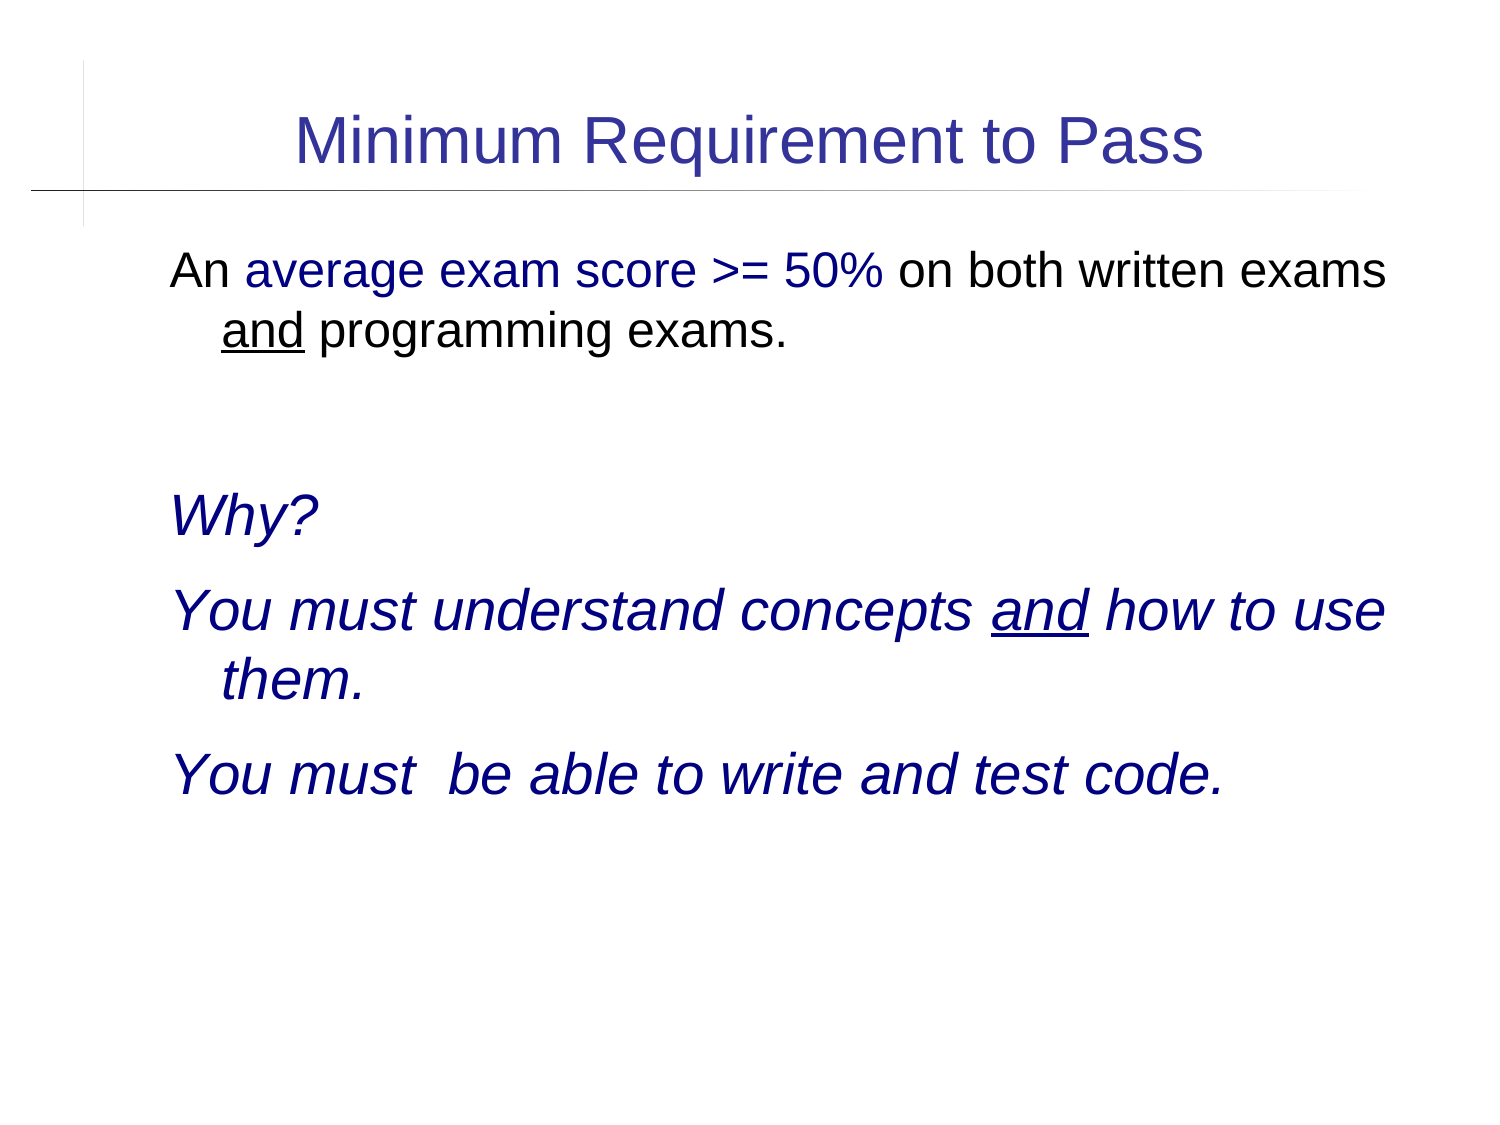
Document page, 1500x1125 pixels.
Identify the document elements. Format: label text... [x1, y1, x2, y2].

list An average exam score >= 50% on both written exams and programming exams. Why? You must understand concepts and how to use them. You must be able to write and test code. [74, 229, 1411, 1066]
title Minimum Requirement to Pass [100, 42, 1400, 185]
